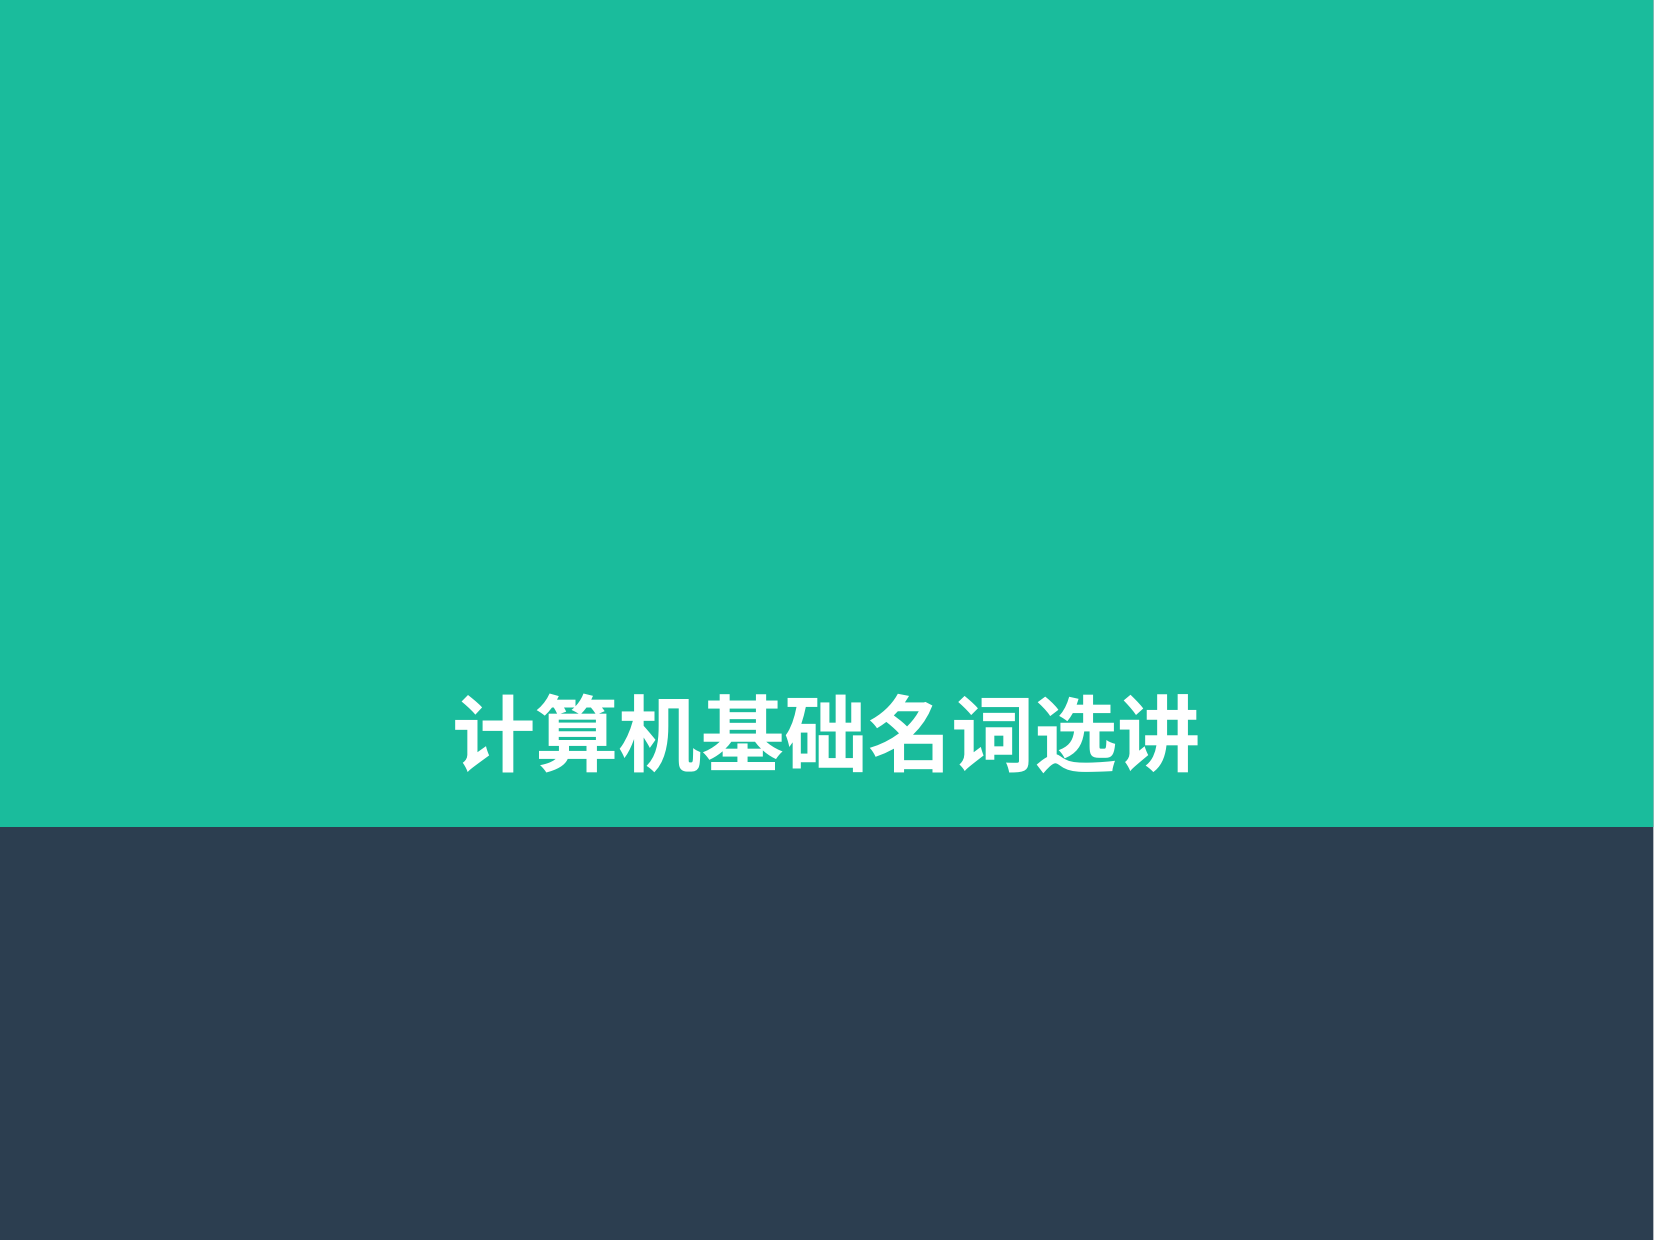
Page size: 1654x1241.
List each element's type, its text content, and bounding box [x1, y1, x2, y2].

title 计算机基础名词选讲 [59, 620, 1595, 778]
